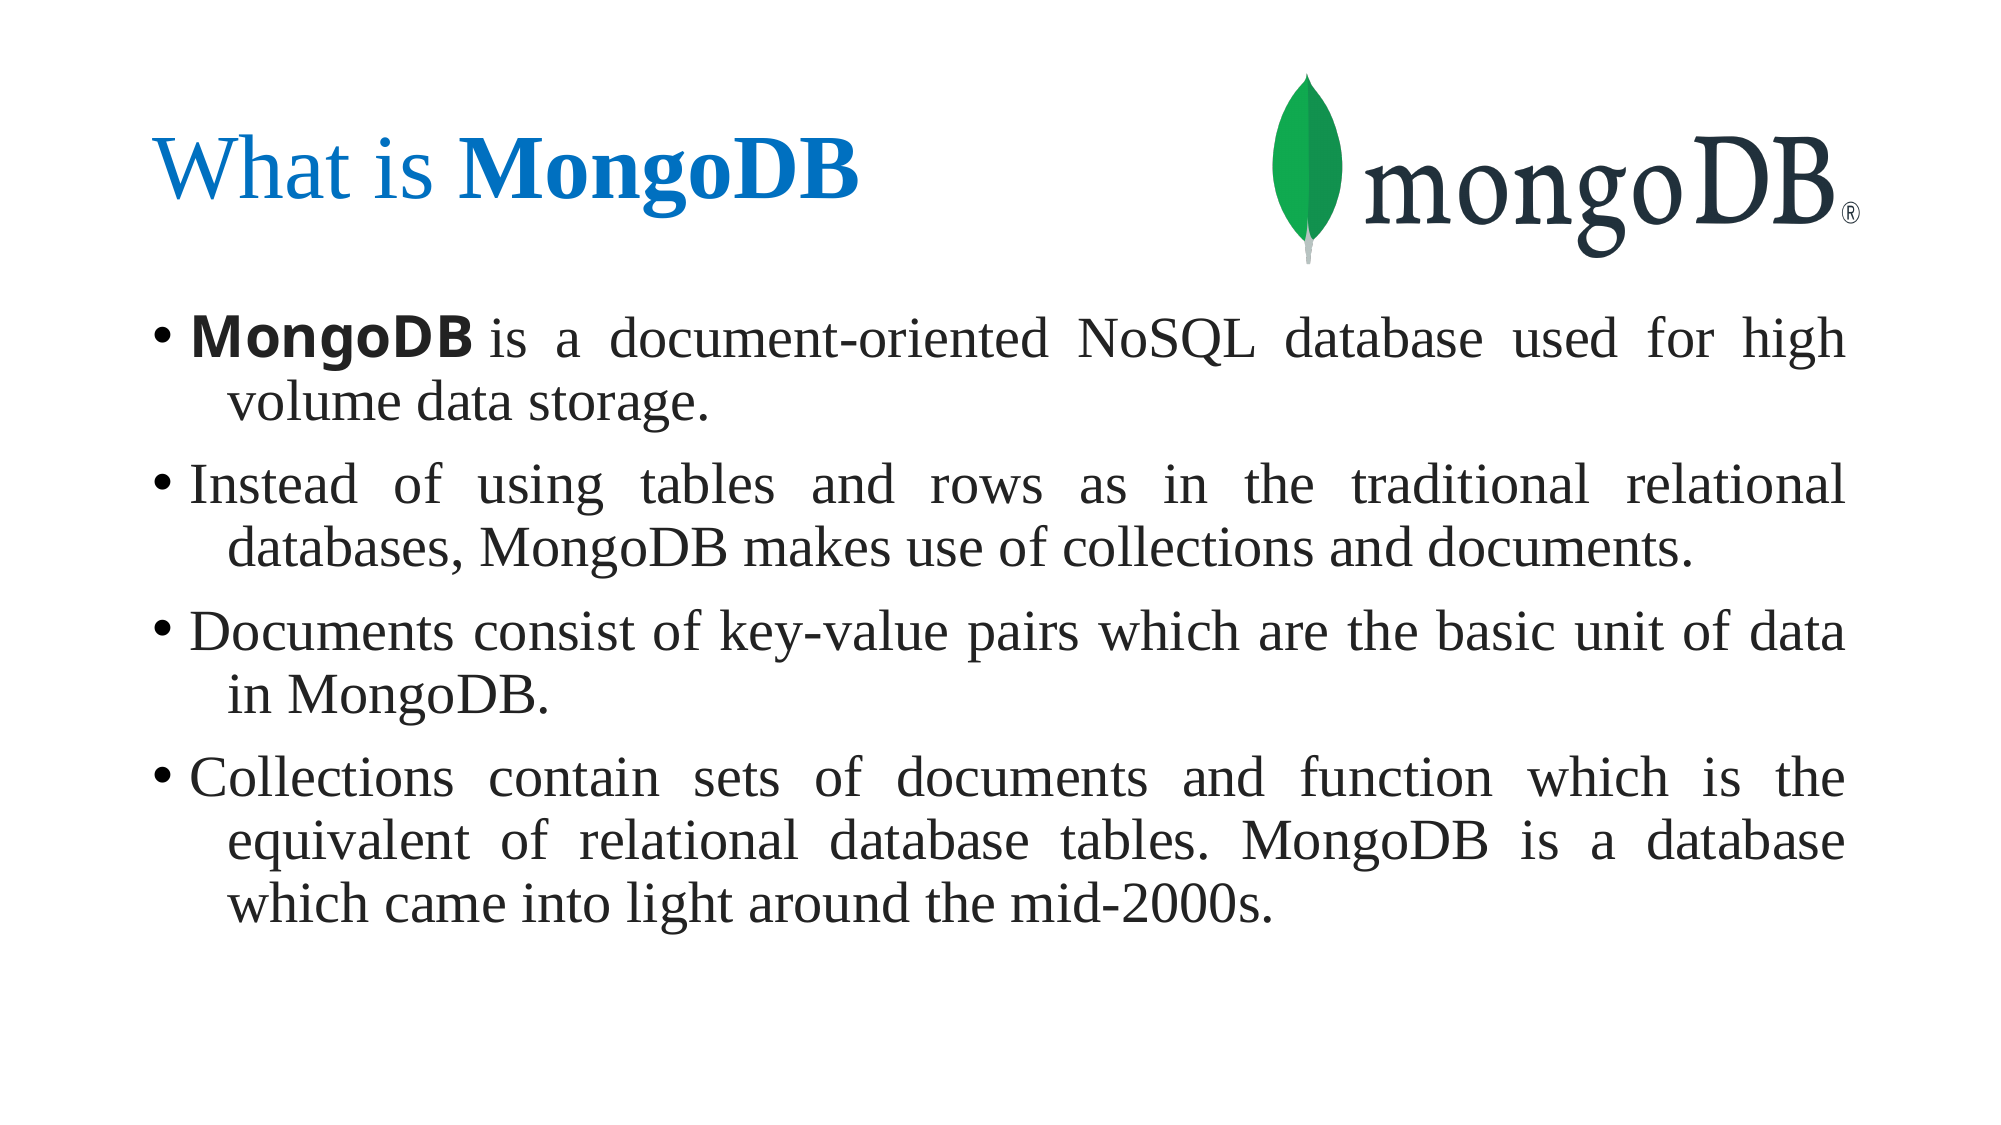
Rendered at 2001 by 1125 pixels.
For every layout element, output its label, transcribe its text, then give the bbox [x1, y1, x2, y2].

title What is MongoDB [137, 59, 1863, 278]
picture [1269, 70, 1863, 267]
list MongoDB is a document-oriented NoSQL database used for high volume data storage. Instead of using tables and rows as in the traditional relational databases, MongoDB makes use of collections and documents. Documents consist of key-value pairs which are the basic unit of data in MongoDB. Collections contain sets of documents and function which is the equivalent of relational database tables. MongoDB is a database which came into light around the mid-2000s. [137, 299, 1863, 1014]
